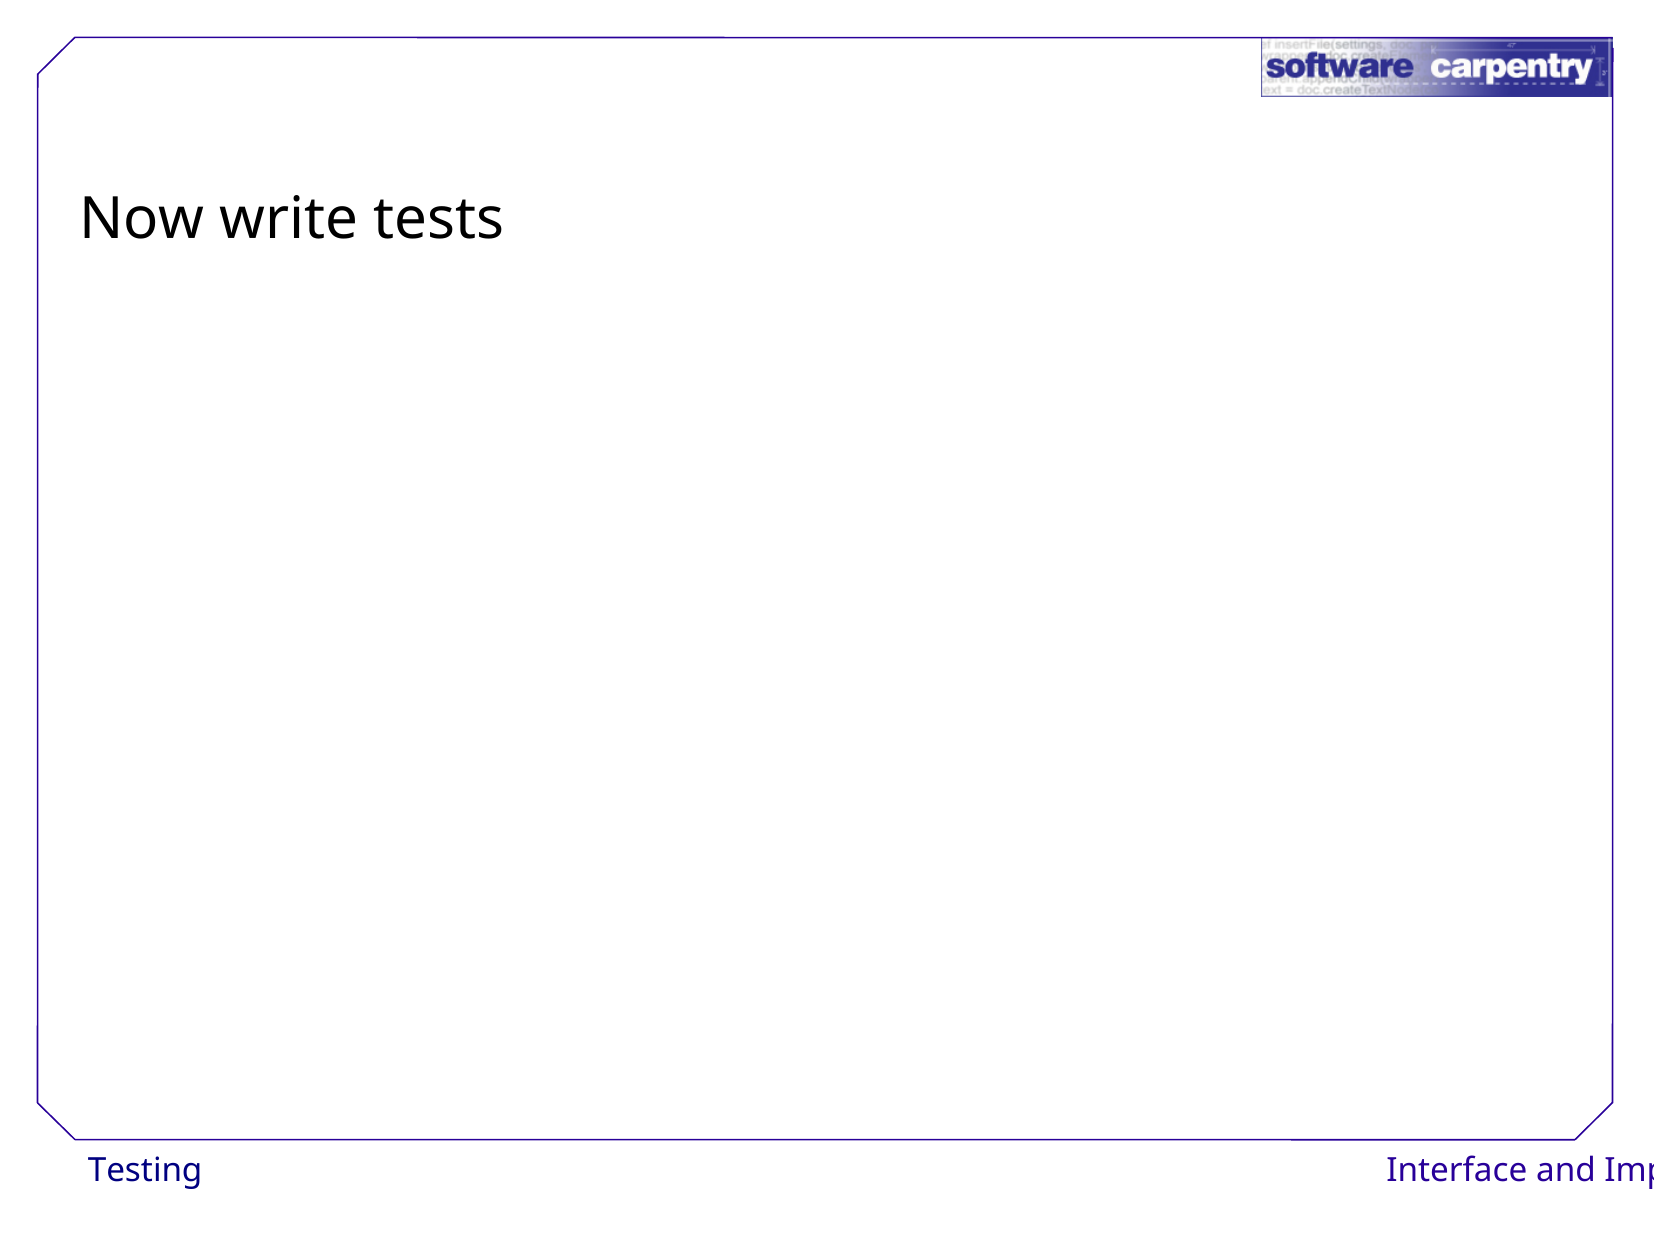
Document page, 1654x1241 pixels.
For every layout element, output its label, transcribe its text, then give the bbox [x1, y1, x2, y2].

text_box Now write tests [64, 138, 670, 259]
picture [1261, 39, 1613, 97]
